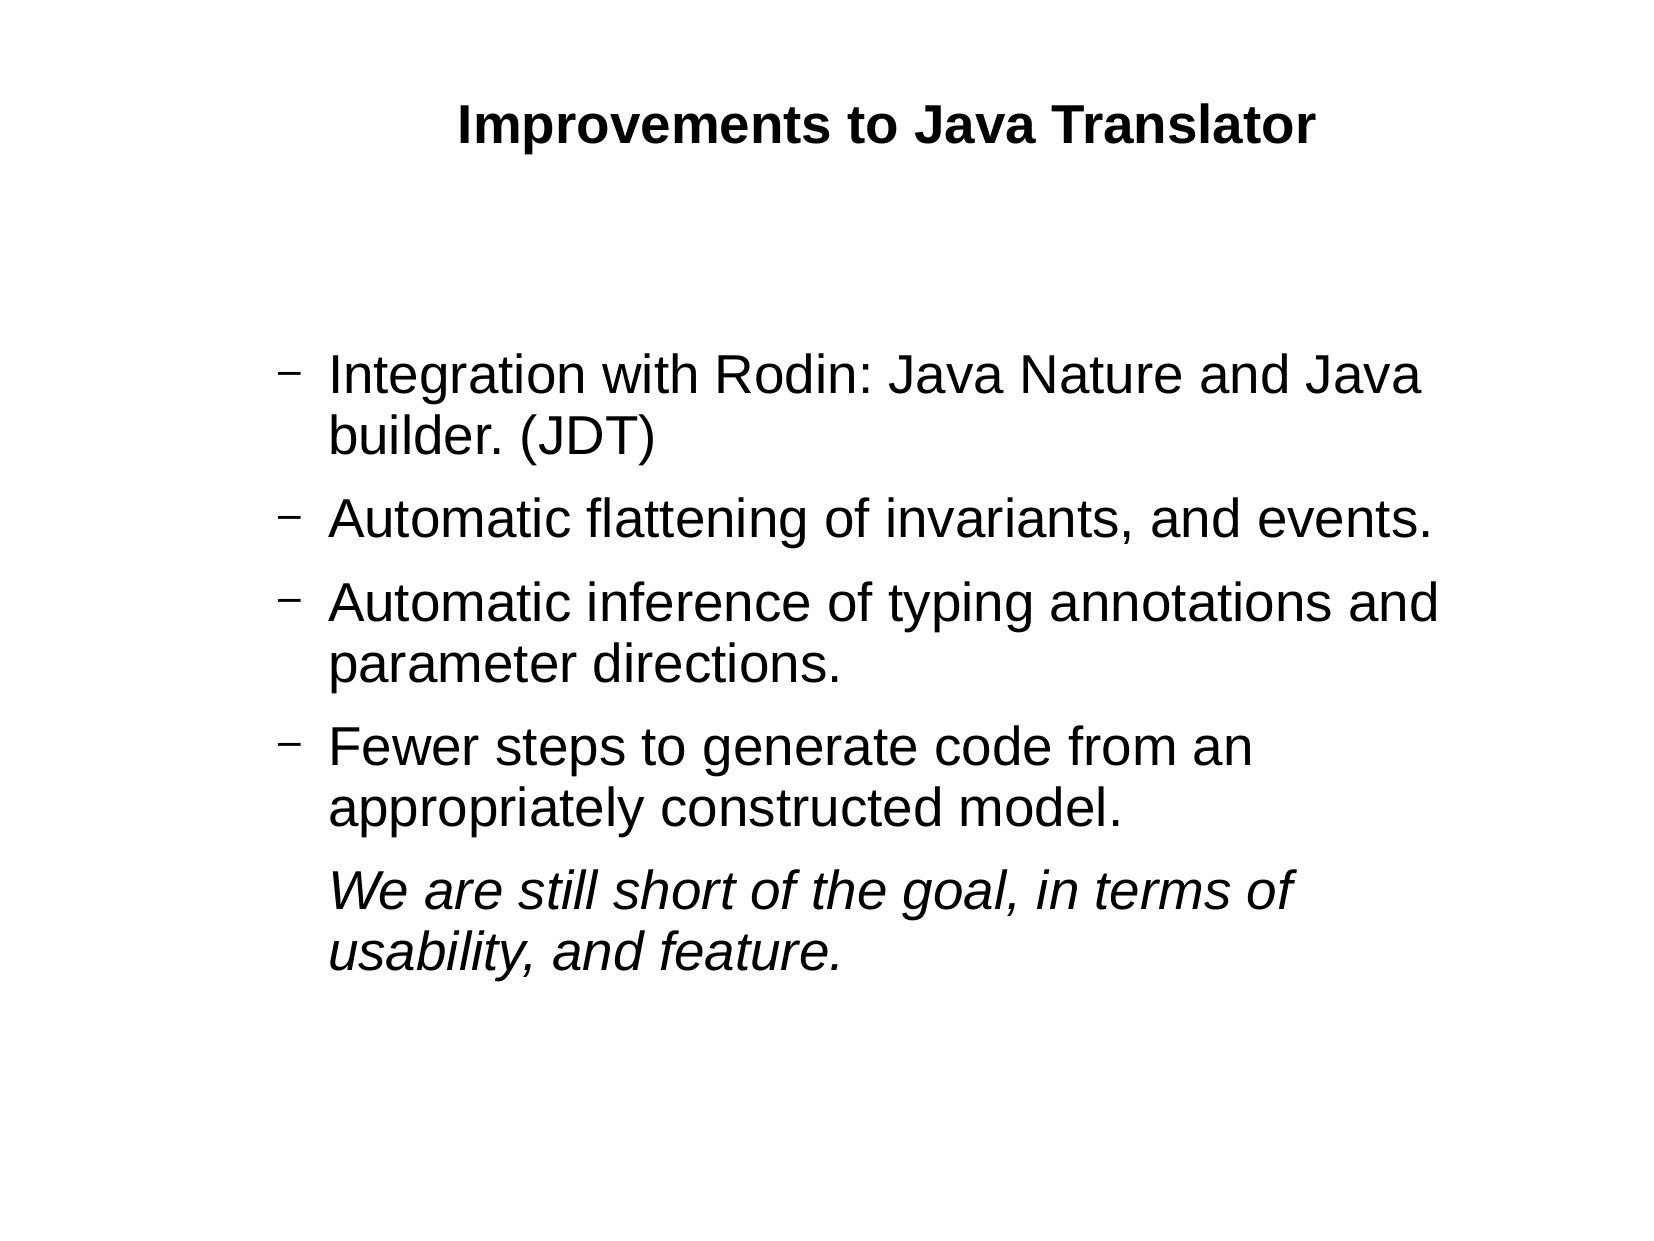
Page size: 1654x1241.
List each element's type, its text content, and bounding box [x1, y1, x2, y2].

list Improvements to Java Translator Integration with Rodin: Java Nature and Java builder. (JDT) Automatic flattening of invariants, and events. Automatic inference of typing annotations and parameter directions. Fewer steps to generate code from an appropriately constructed model. We are still short of the goal, in terms of usability, and feature. [194, 94, 1447, 1040]
